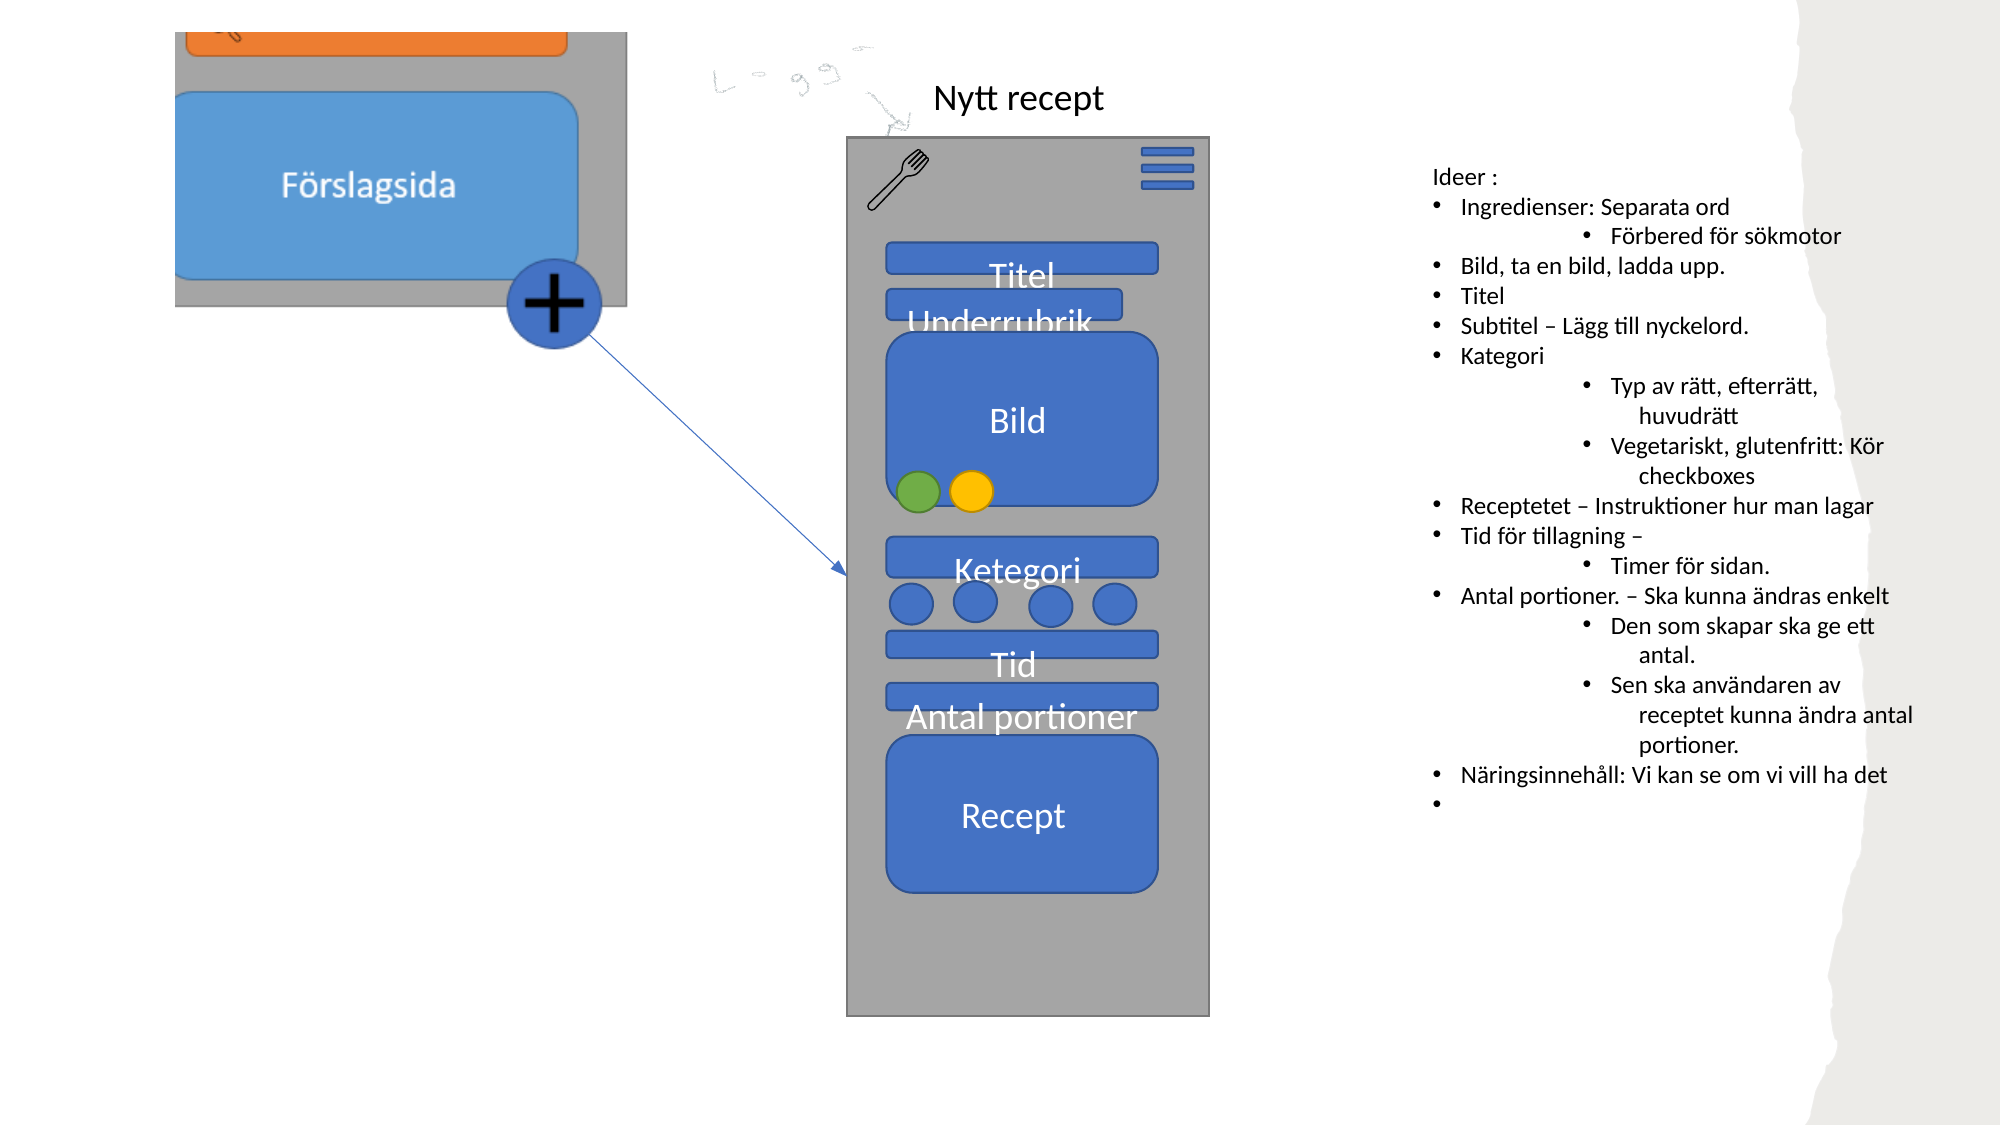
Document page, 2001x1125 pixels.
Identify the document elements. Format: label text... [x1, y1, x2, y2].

picture [860, 71, 919, 137]
text_box [847, 137, 1209, 1016]
text_box Ideer : Ingredienser: Separata ord Förbered för sökmotor Bild, ta en bild, ladda upp. Titel Subtitel – Lägg till nyckelord. Kategori Typ av rätt, efterrätt, huvudrätt Vegetariskt, glutenfritt: Kör checkboxes Receptetet – Instruktioner hur man lagar Tid för tillagning – Timer för sidan. Antal portioner. – Ska kunna ändras enkelt Den som skapar ska ge ett antal. Sen ska användaren av receptet kunna ändra antal portioner. Näringsinnehåll: Vi kan se om vi vill ha det [1417, 152, 1936, 1016]
picture [708, 54, 742, 108]
text_box Recept [886, 735, 1158, 893]
text_box Nytt recept [918, 65, 1142, 126]
text_box Antal portioner [886, 682, 1158, 711]
picture [786, 39, 881, 112]
text_box Tid [886, 630, 1158, 659]
text_box Bild [886, 331, 1158, 506]
picture [747, 64, 771, 84]
text_box Underrubrik [886, 288, 1123, 321]
text_box Titel [886, 242, 1158, 274]
text_box Ketegori [886, 536, 1158, 578]
picture [863, 144, 934, 215]
picture [175, 32, 676, 398]
